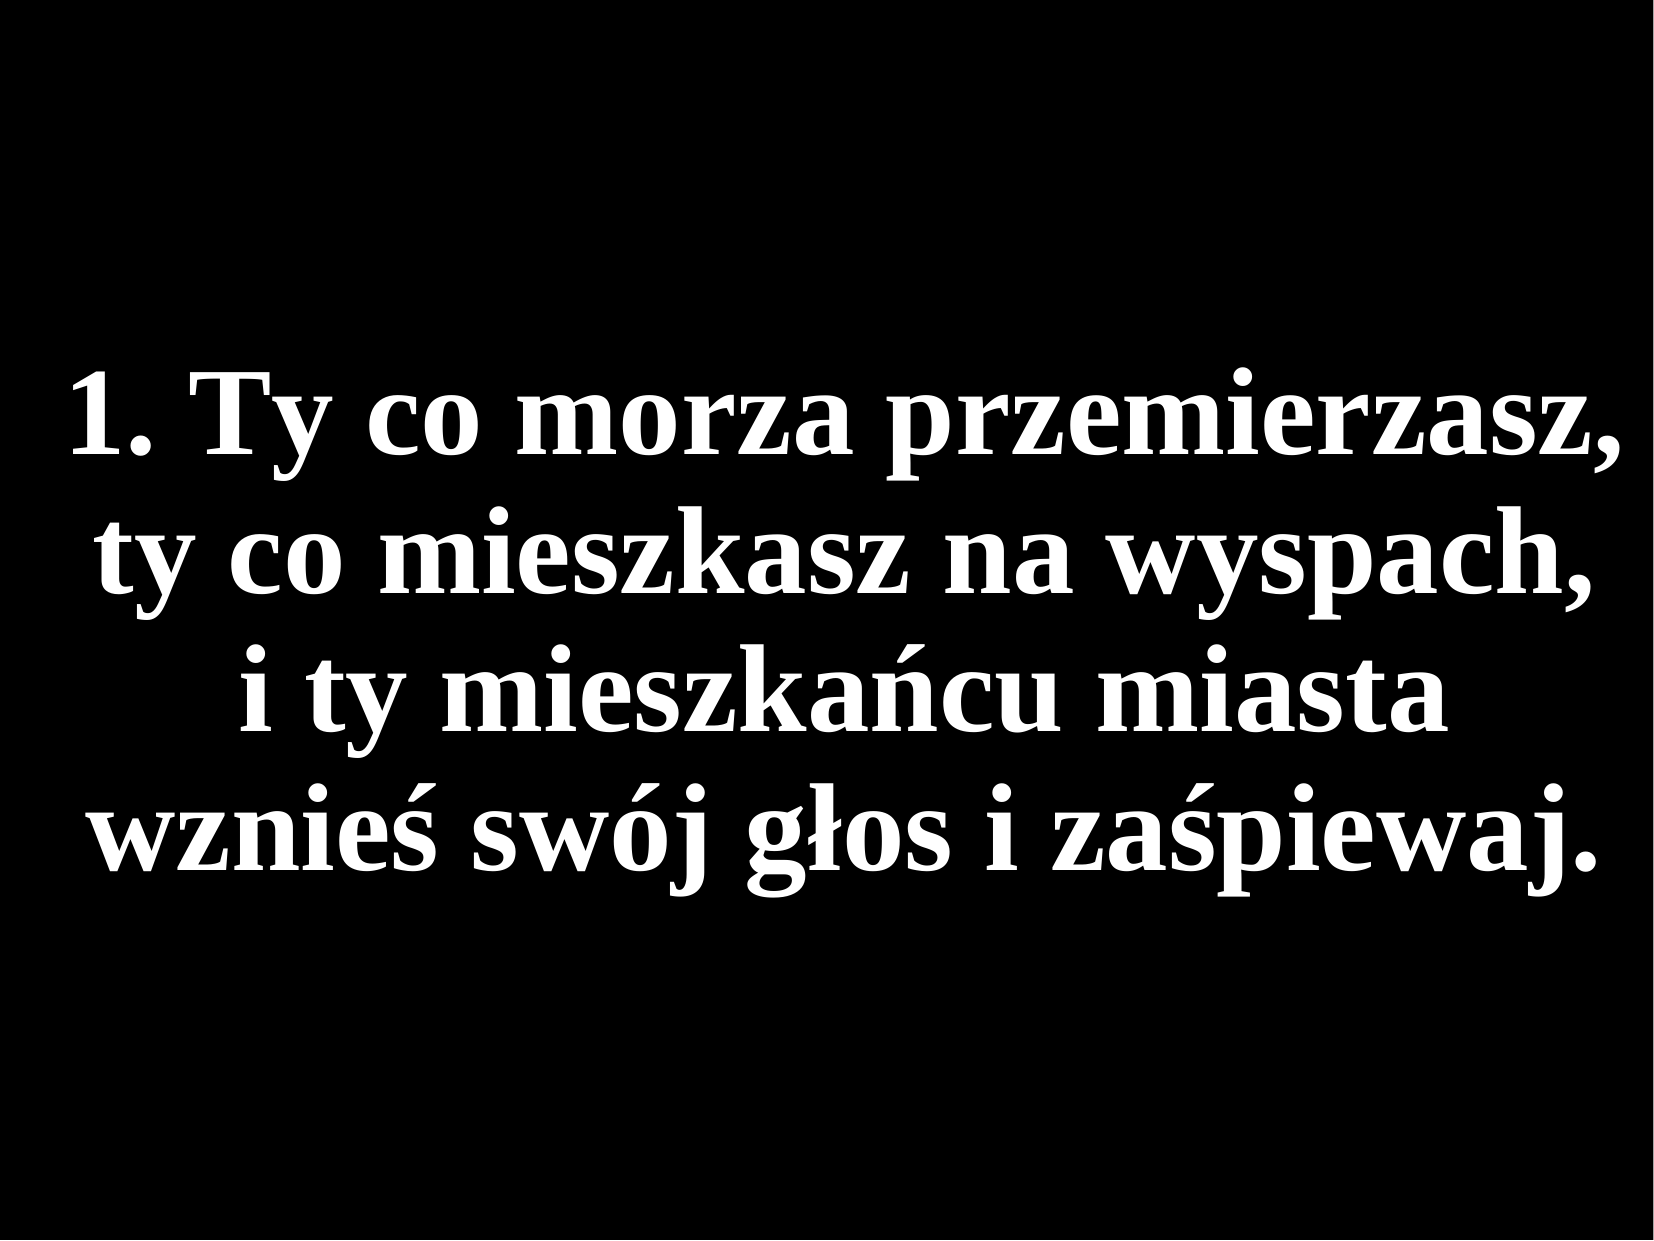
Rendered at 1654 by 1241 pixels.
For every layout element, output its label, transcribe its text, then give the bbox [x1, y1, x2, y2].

subtitle 1. Ty co morza przemierzasz, ty co mieszkasz na wyspach, i ty mieszkańcu miasta wznieś swój głos i zaśpiewaj. [0, 0, 1654, 1241]
